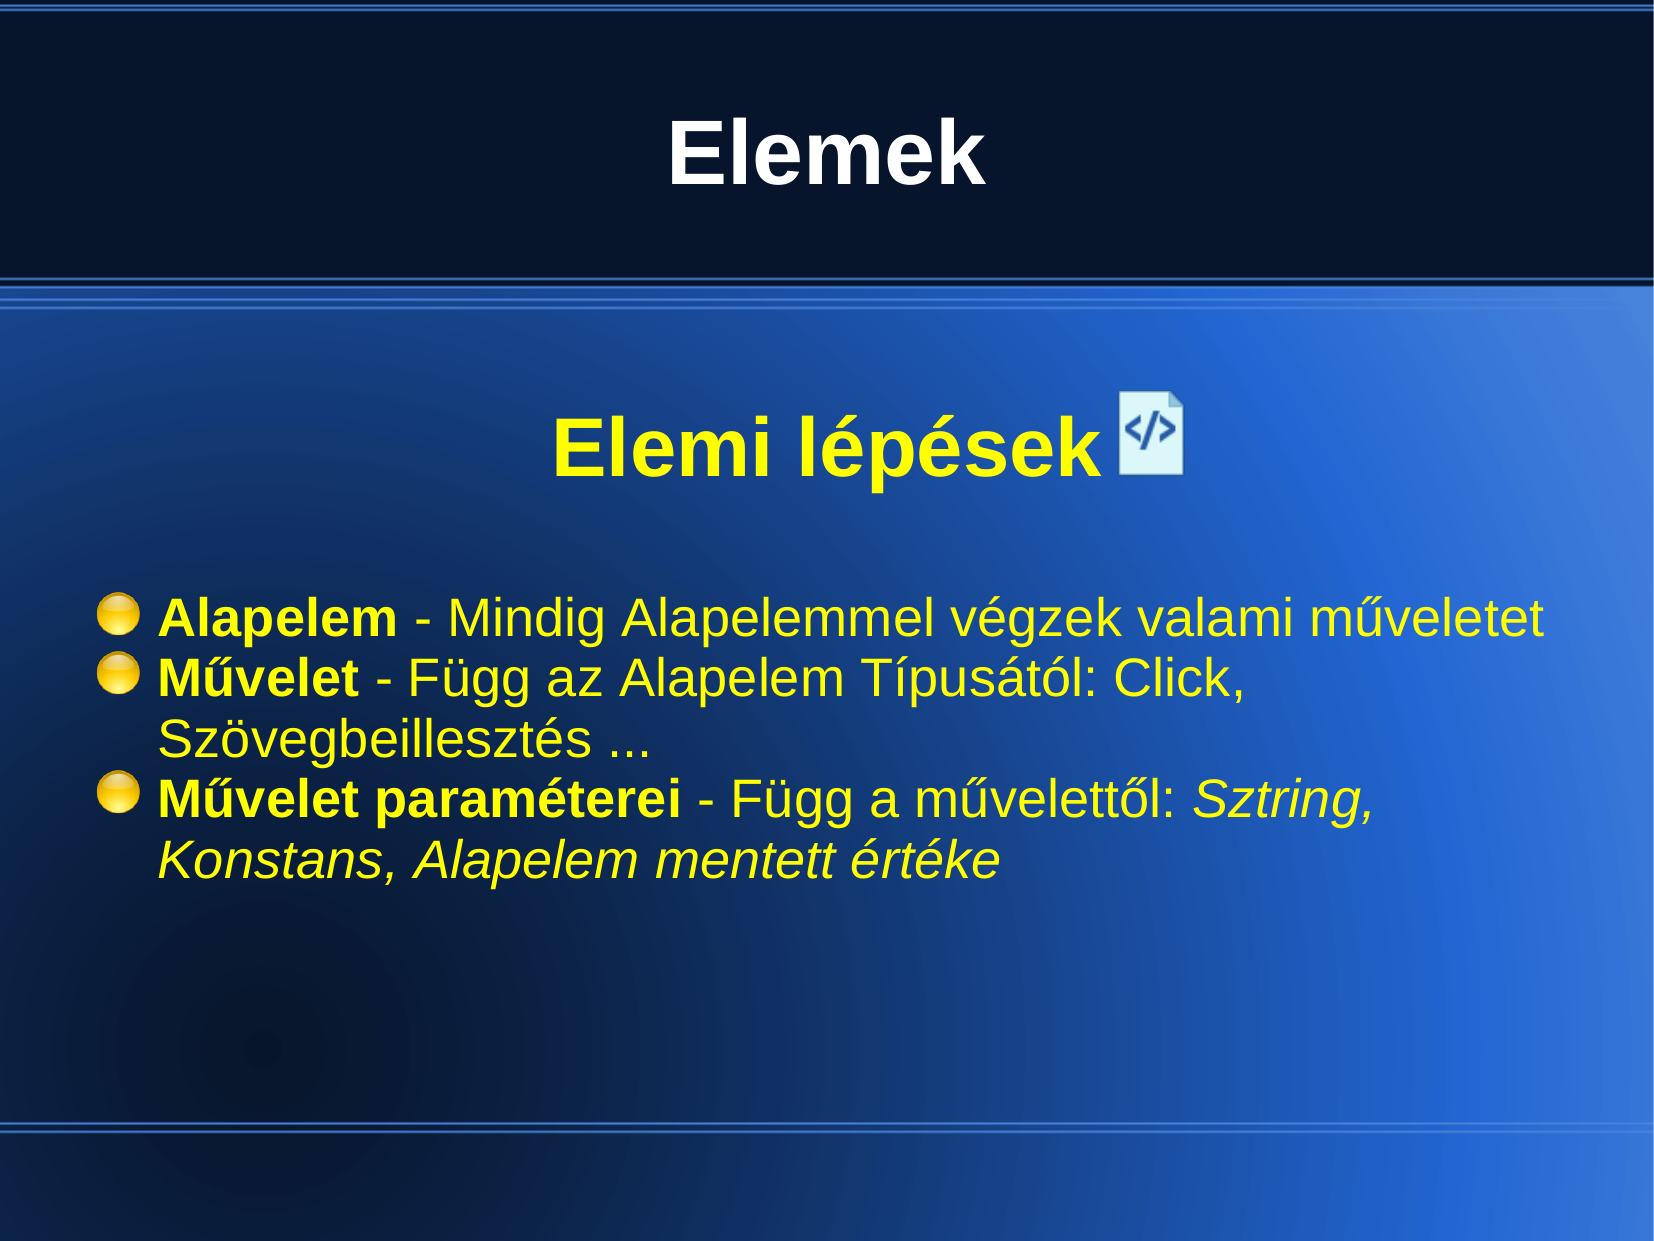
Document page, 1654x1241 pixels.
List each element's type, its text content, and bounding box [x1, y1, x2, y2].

subtitle Elemi lépések Alapelem - Mindig Alapelemmel végzek valami műveletet Művelet - Függ az Alapelem Típusától: Click, Szövegbeillesztés ... Művelet paraméterei - Függ a művelettől: Sztring, Konstans, Alapelem mentett értéke [82, 355, 1571, 1058]
title Elemek [82, 49, 1571, 257]
picture [0, 0, 1654, 1241]
